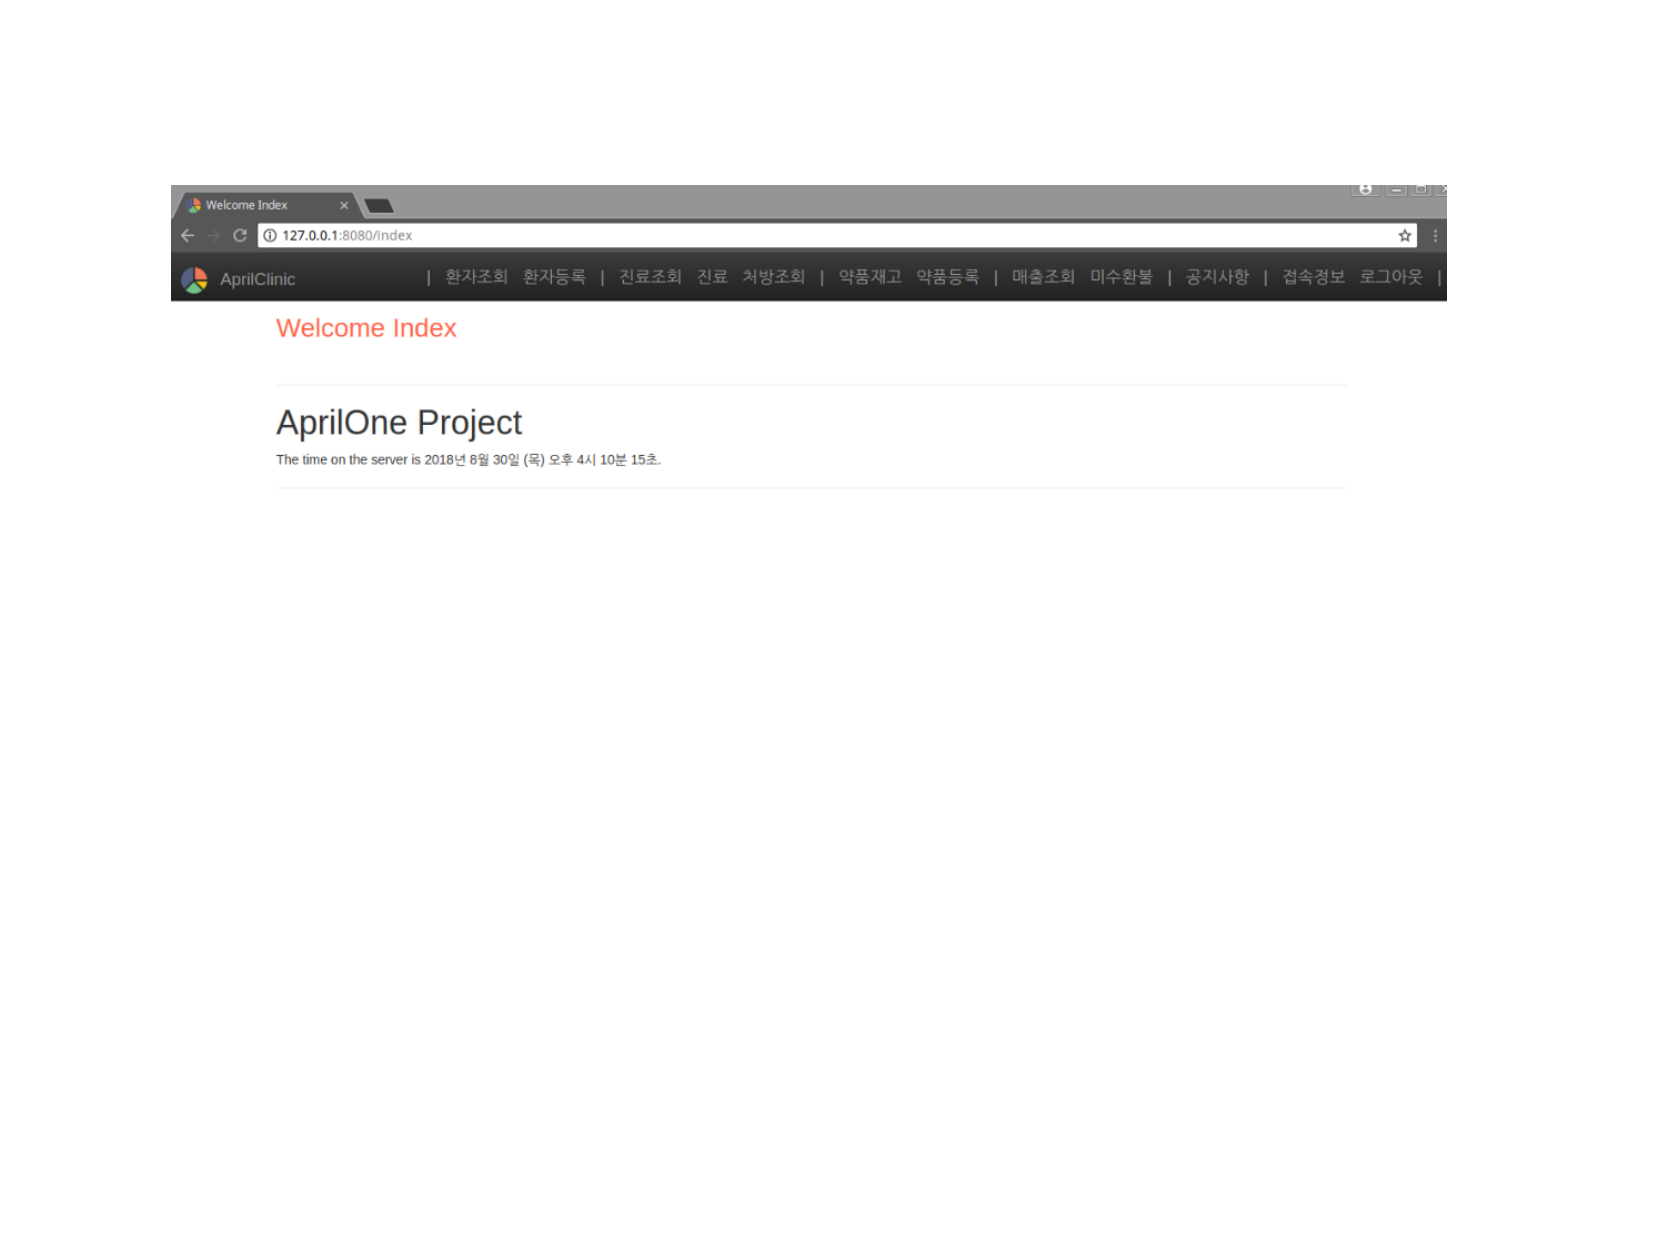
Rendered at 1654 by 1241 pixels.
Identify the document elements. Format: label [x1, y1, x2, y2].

picture [171, 185, 1447, 626]
